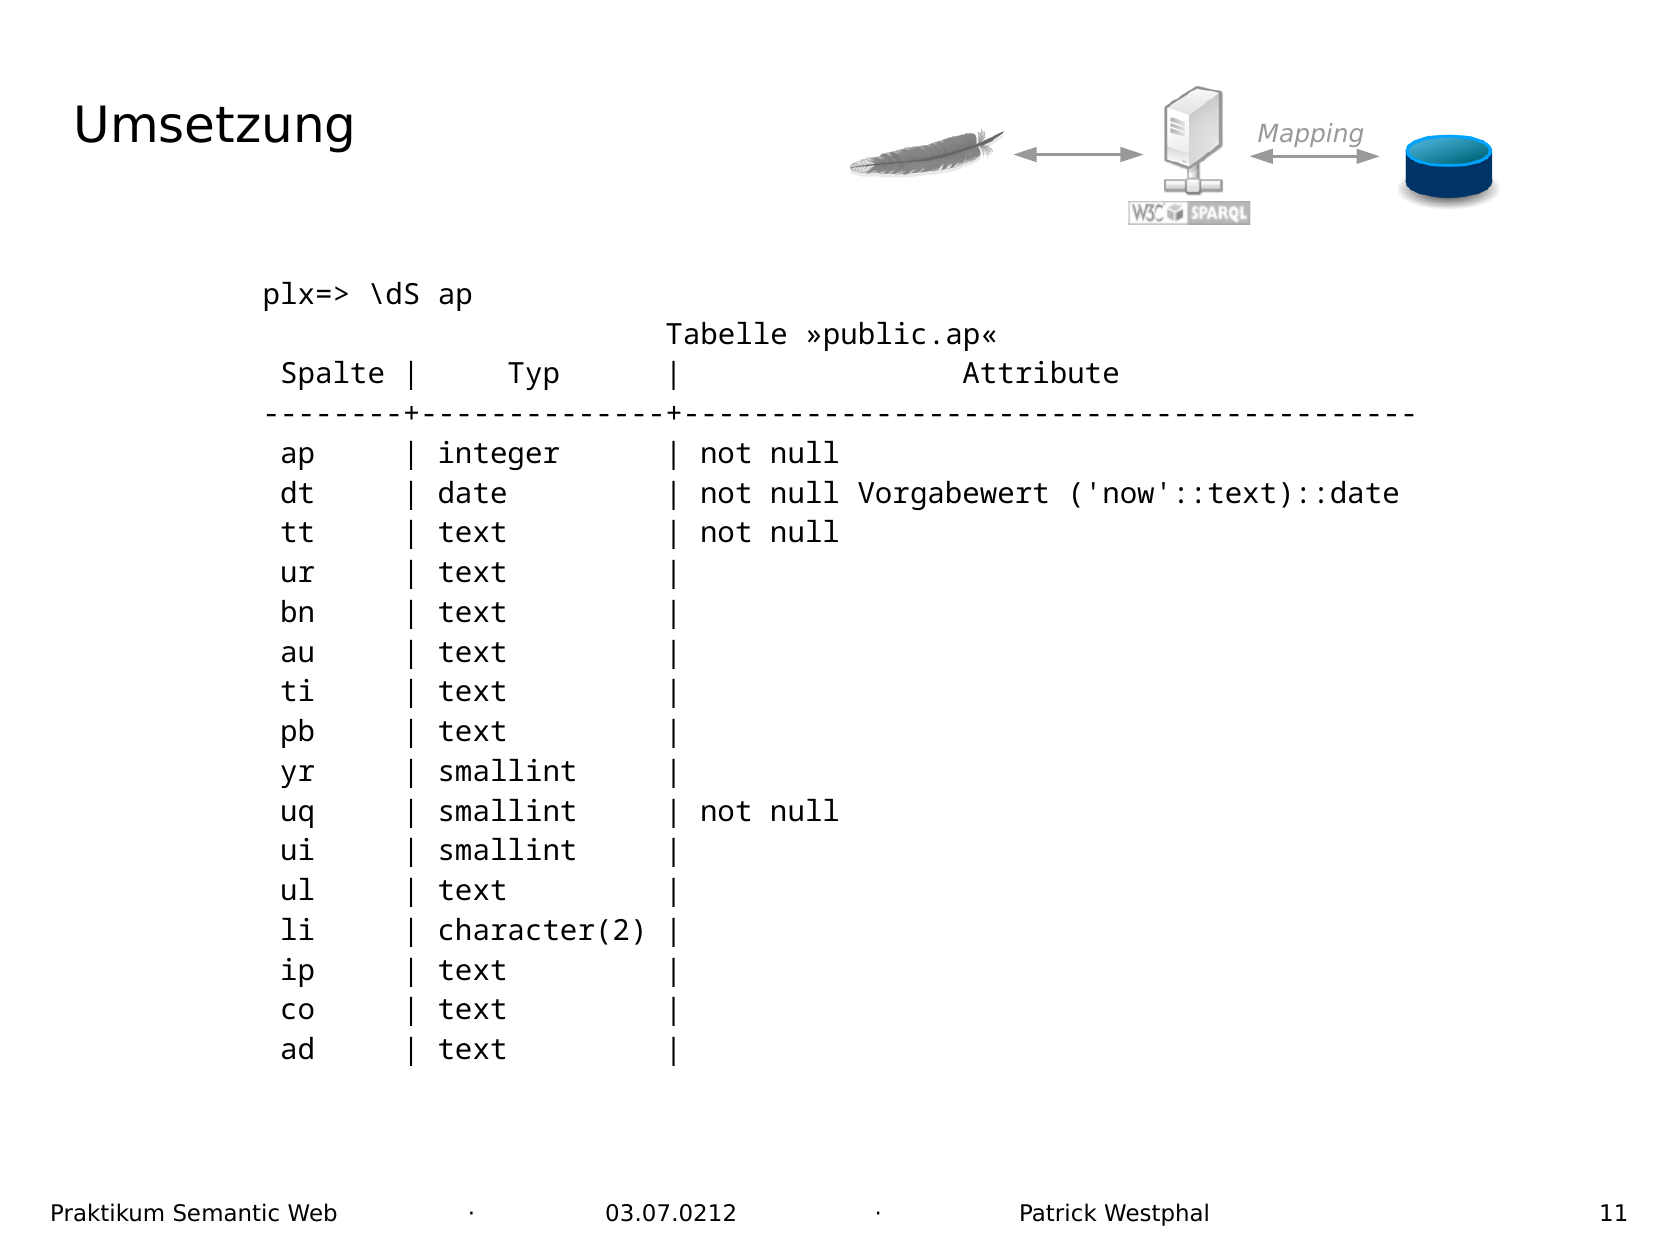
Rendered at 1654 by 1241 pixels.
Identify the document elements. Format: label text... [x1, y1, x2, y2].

text_box Mapping [1226, 112, 1396, 157]
picture [1398, 116, 1501, 218]
picture [1135, 82, 1250, 197]
text_box plx=> \dS ap Tabelle »public.ap« Spalte | Typ | Attribute --------+--------------+------------------------------------------ ap | integer | not null dt | date | not null Vorgabewert ('now'::text)::date tt | text | not null ur | text | bn | text | au | text | ti | text | pb | text | yr | smallint | uq | smallint | not null ui | smallint | ul | text | li | character(2) | ip | text | co | text | ad | text | [248, 265, 1536, 1048]
text_box Praktikum Semantic Web · 03.07.0212 · Patrick Westphal [35, 1192, 1300, 1235]
text_box Umsetzung [59, 59, 1583, 133]
picture [1127, 201, 1252, 225]
text_box <Nummer> [1474, 1192, 1644, 1235]
picture [850, 129, 1004, 178]
